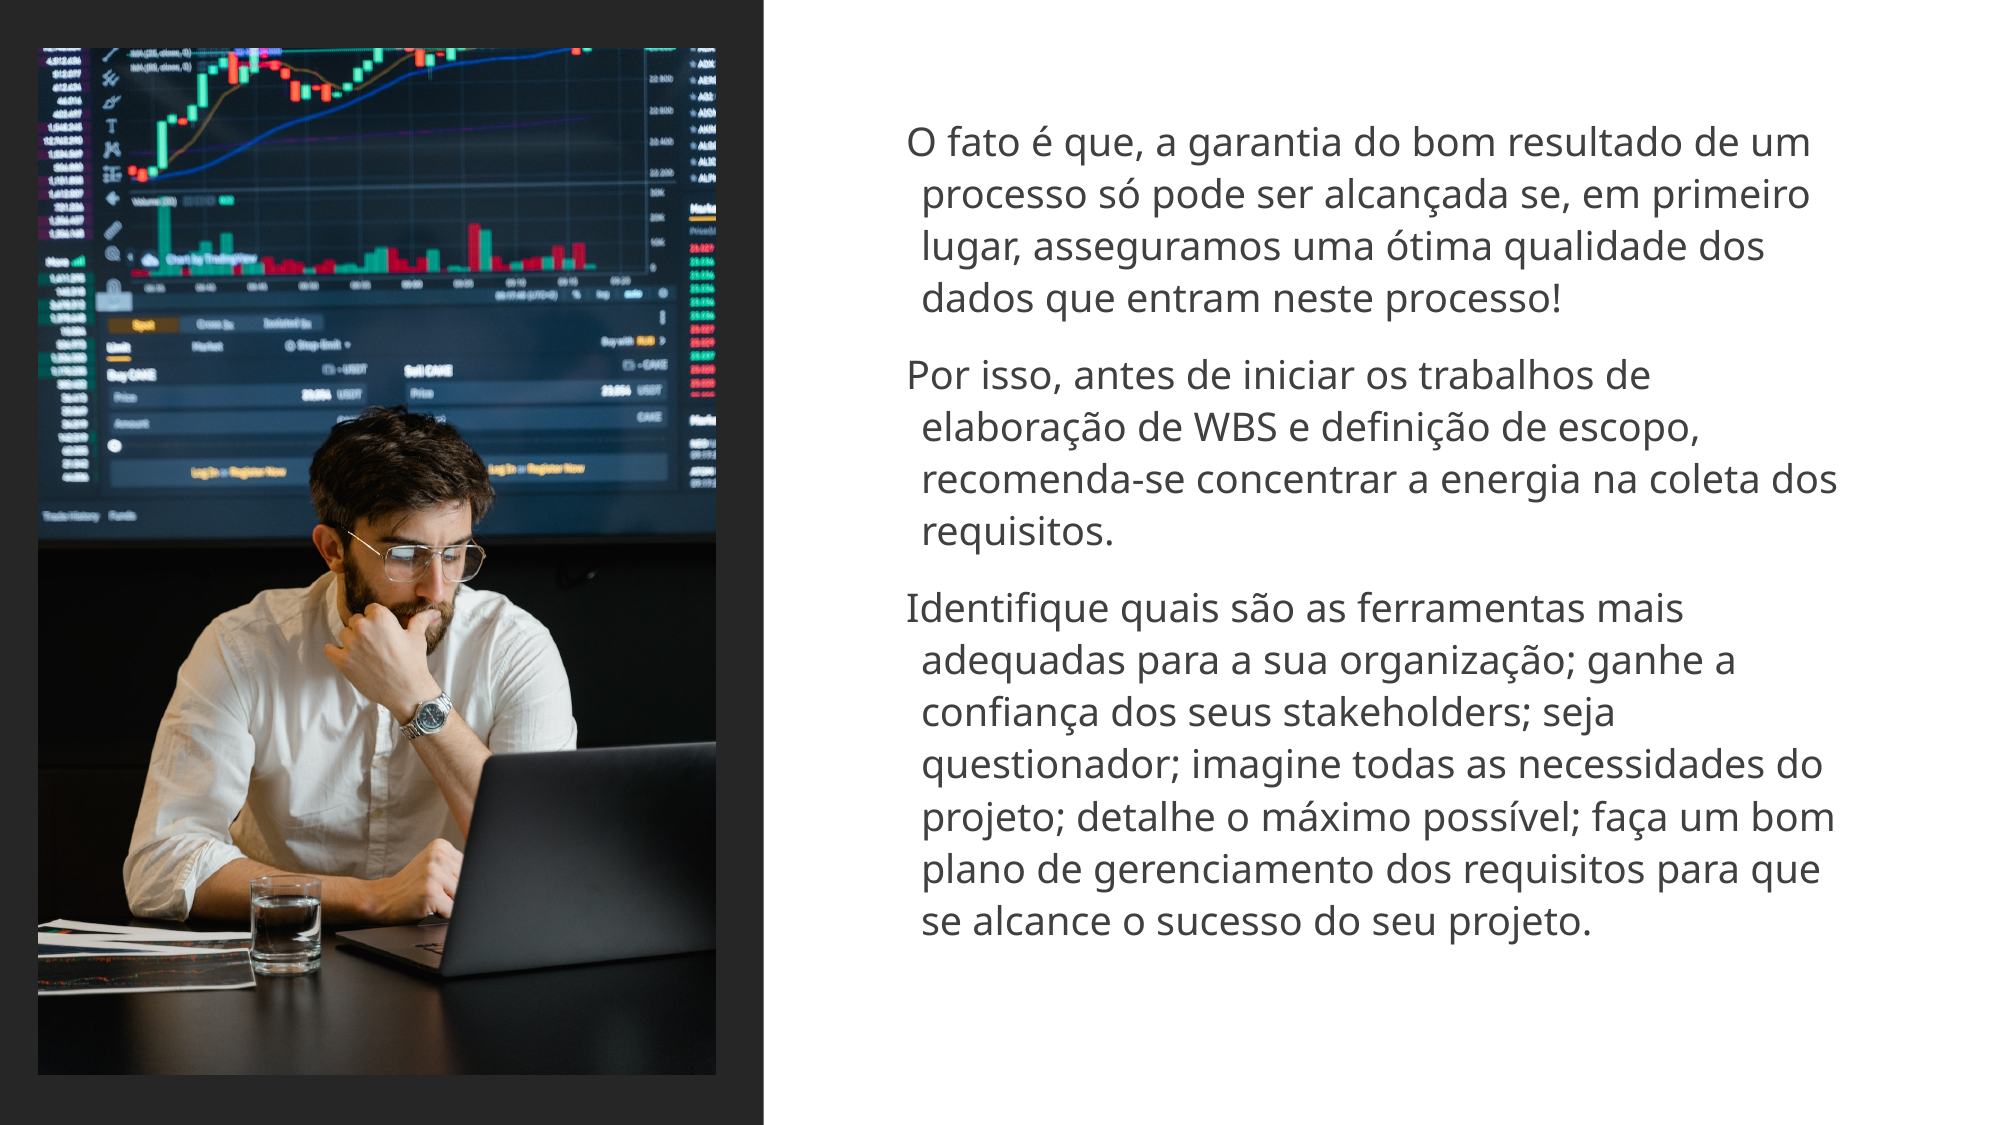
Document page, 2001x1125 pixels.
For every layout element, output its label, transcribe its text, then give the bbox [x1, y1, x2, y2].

list O fato é que, a garantia do bom resultado de um processo só pode ser alcançada se, em primeiro lugar, asseguramos uma ótima qualidade dos dados que entram neste processo! Por isso, antes de iniciar os trabalhos de elaboração de WBS e definição de escopo, recomenda-se concentrar a energia na coleta dos requisitos. Identifique quais são as ferramentas mais adequadas para a sua organização; ganhe a confiança dos seus stakeholders; seja questionador; imagine todas as necessidades do projeto; detalhe o máximo possível; faça um bom plano de gerenciamento dos requisitos para que se alcance o sucesso do seu projeto. [891, 104, 1864, 973]
picture [38, 48, 716, 1075]
